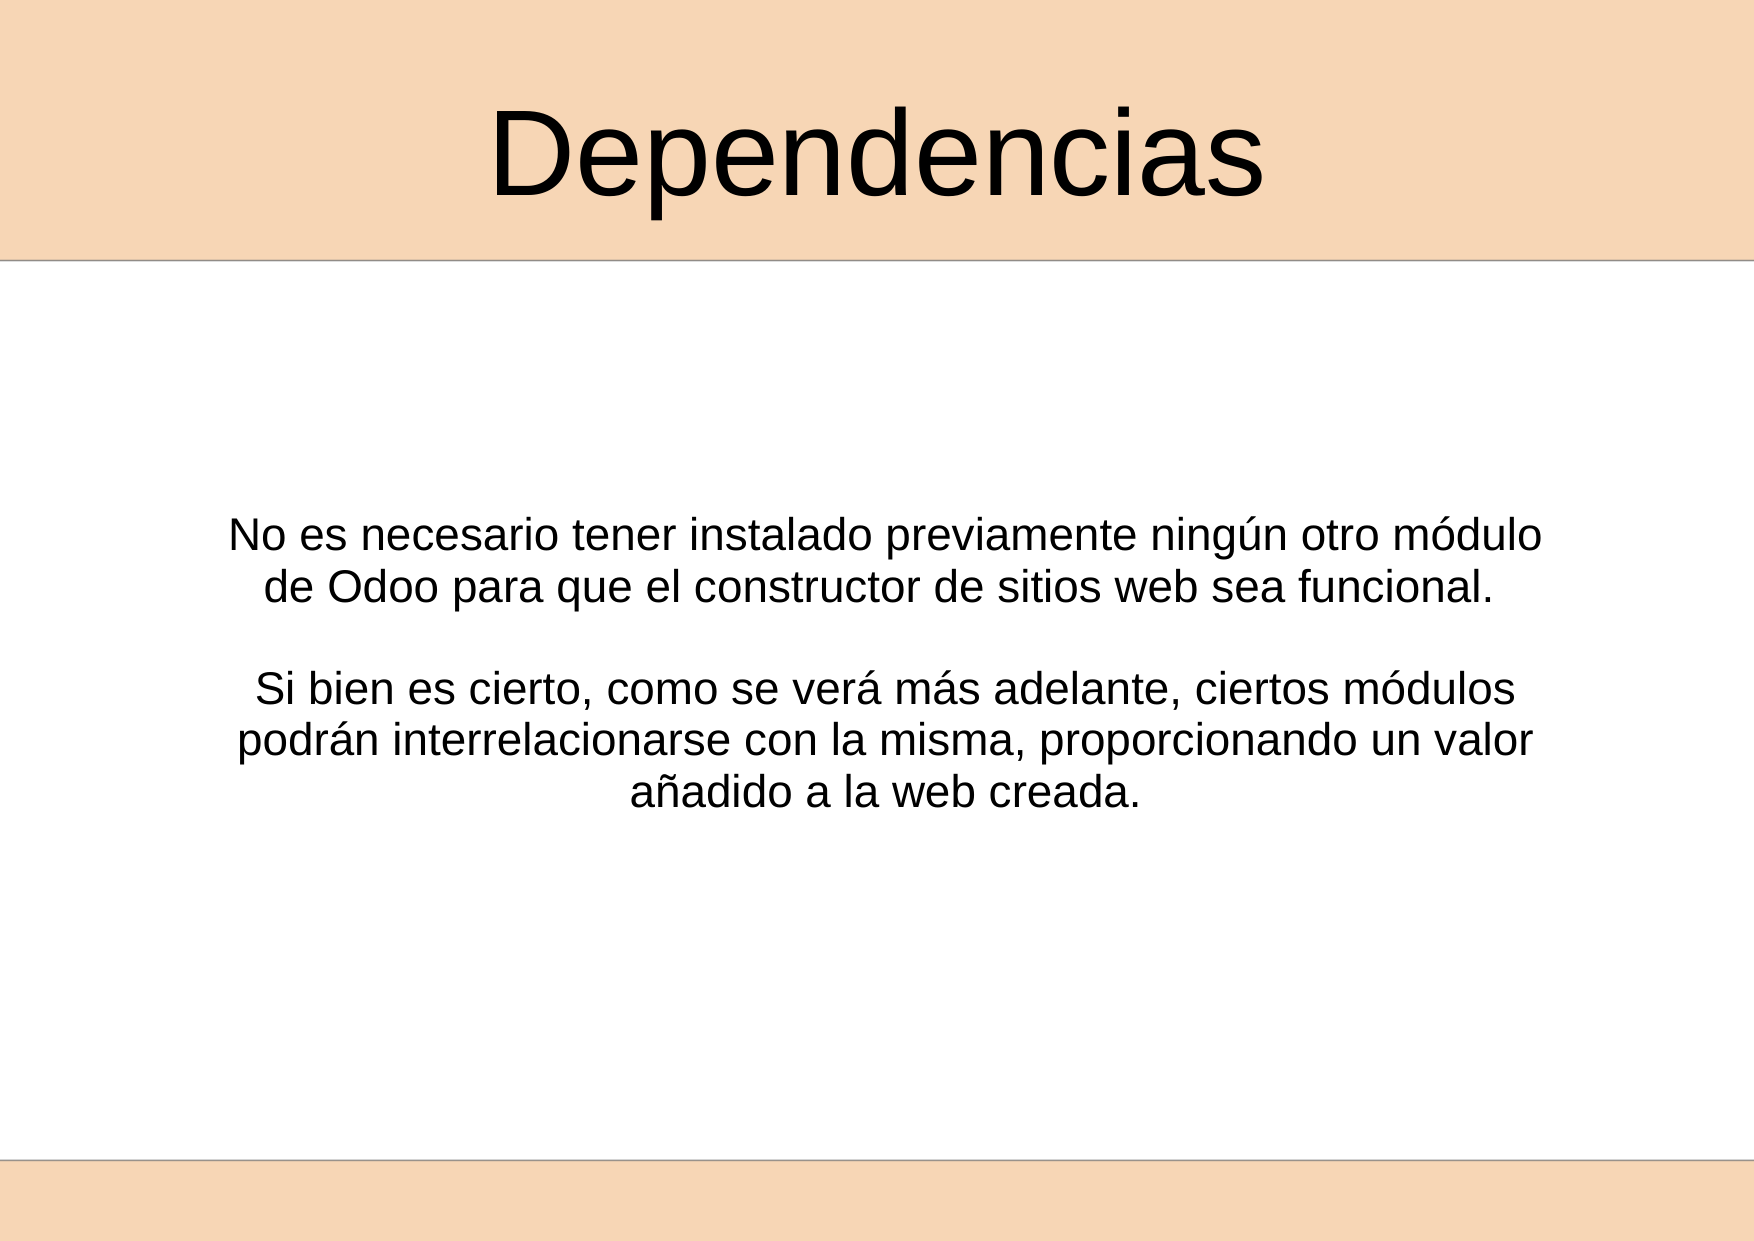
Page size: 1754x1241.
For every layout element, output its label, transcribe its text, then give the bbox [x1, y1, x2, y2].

picture [0, 0, 1754, 1241]
text_box No es necesario tener instalado previamente ningún otro módulo de Odoo para que el constructor de sitios web sea funcional. Si bien es cierto, como se verá más adelante, ciertos módulos podrán interrelacionarse con la misma, proporcionando un valor añadido a la web creada. [206, 501, 1565, 825]
title Dependencias [87, 49, 1667, 257]
